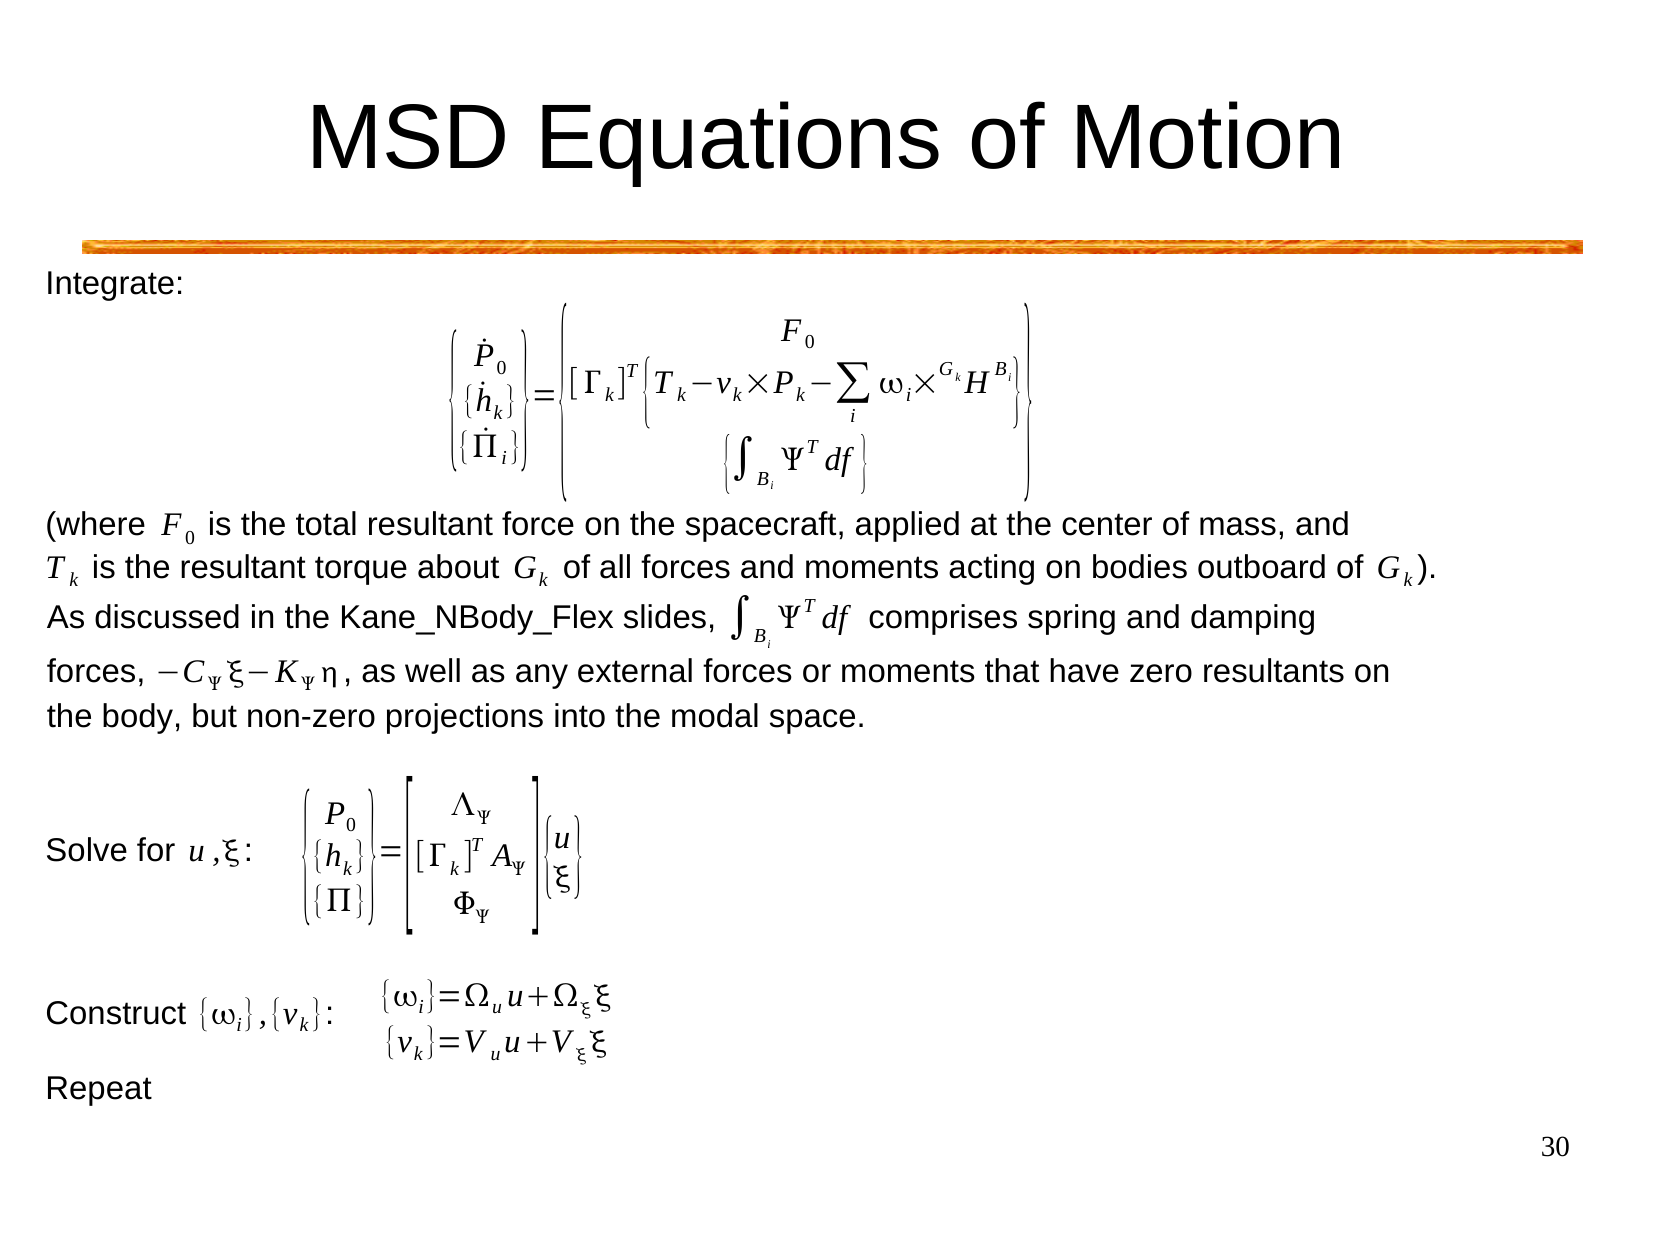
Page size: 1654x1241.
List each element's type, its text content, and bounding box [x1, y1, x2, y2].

picture [82, 240, 1583, 254]
chart [39, 264, 1444, 1107]
title MSD Equations of Motion [82, 56, 1571, 218]
